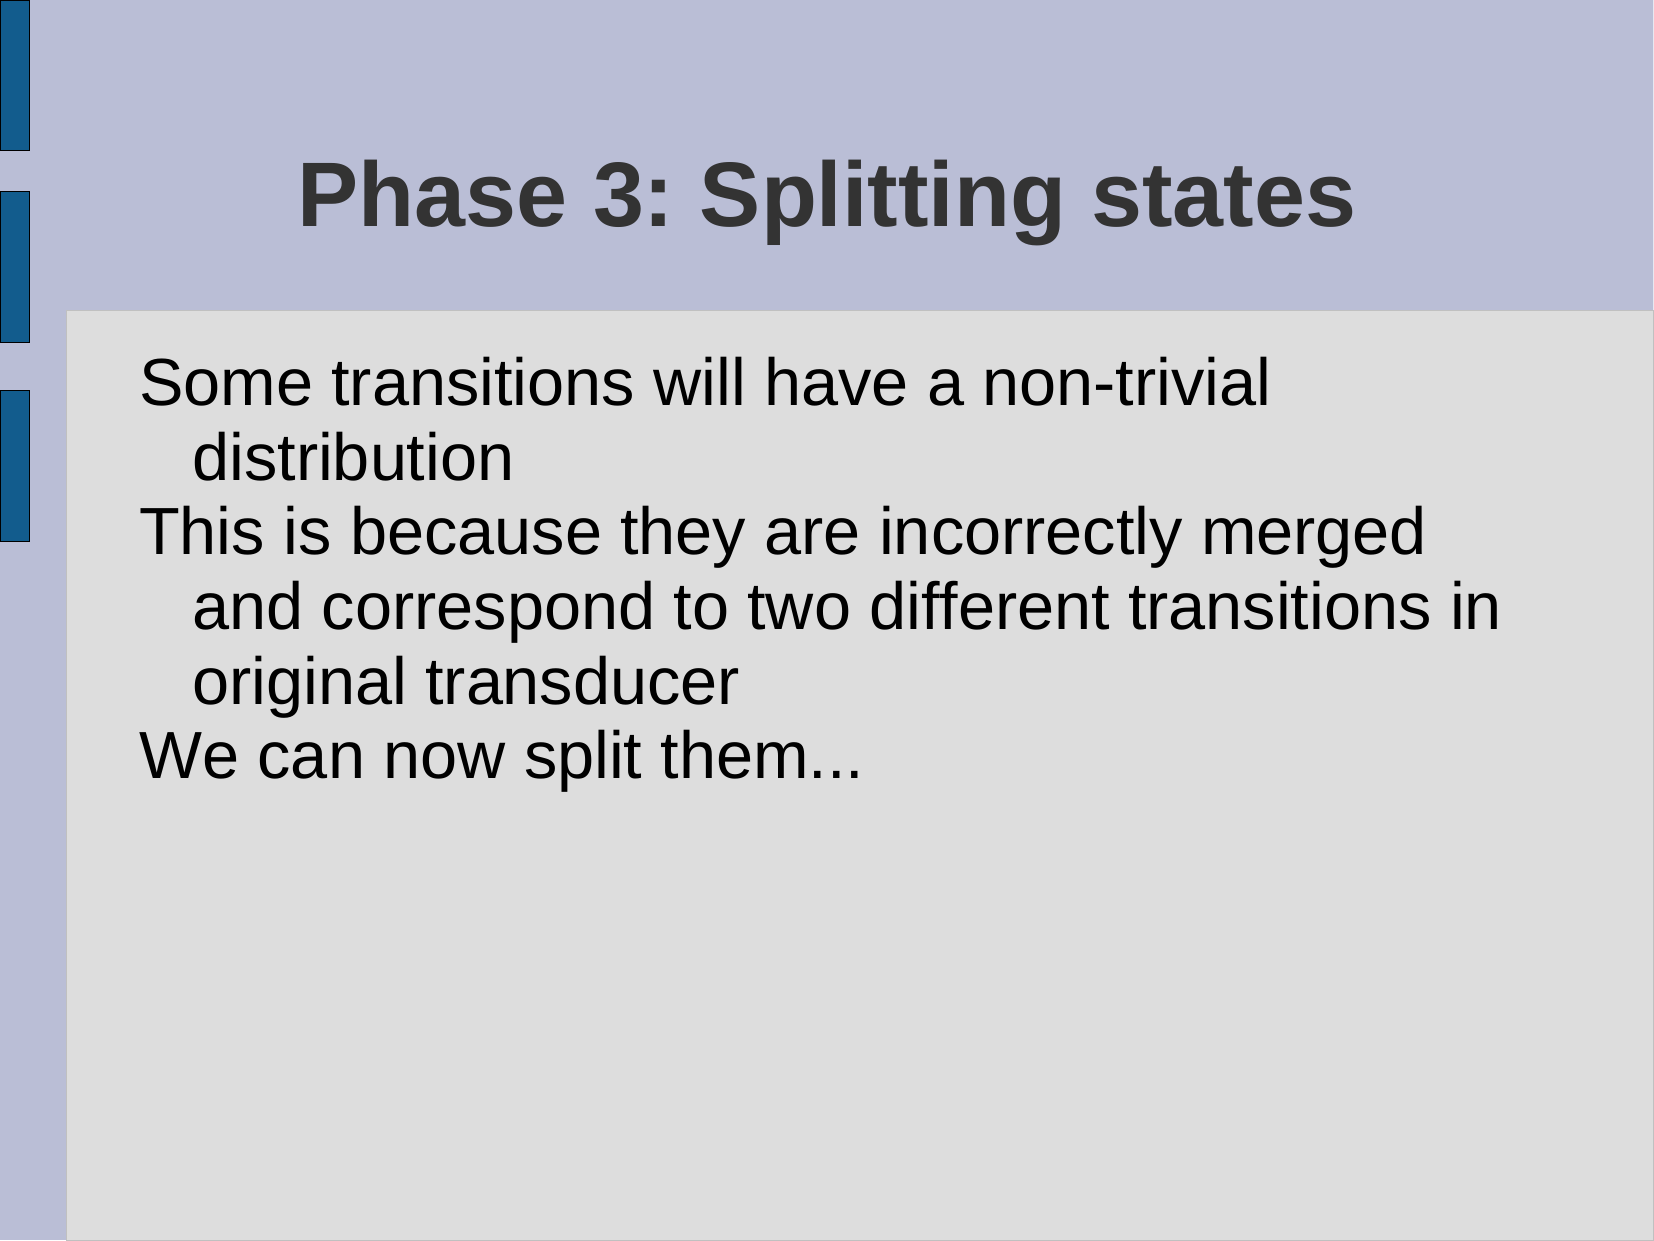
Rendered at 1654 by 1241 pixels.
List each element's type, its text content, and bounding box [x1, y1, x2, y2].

list Some transitions will have a non-trivial distribution This is because they are incorrectly merged and correspond to two different transitions in original transducer We can now split them... [121, 344, 1534, 1127]
title Phase 3: Splitting states [121, 91, 1534, 299]
